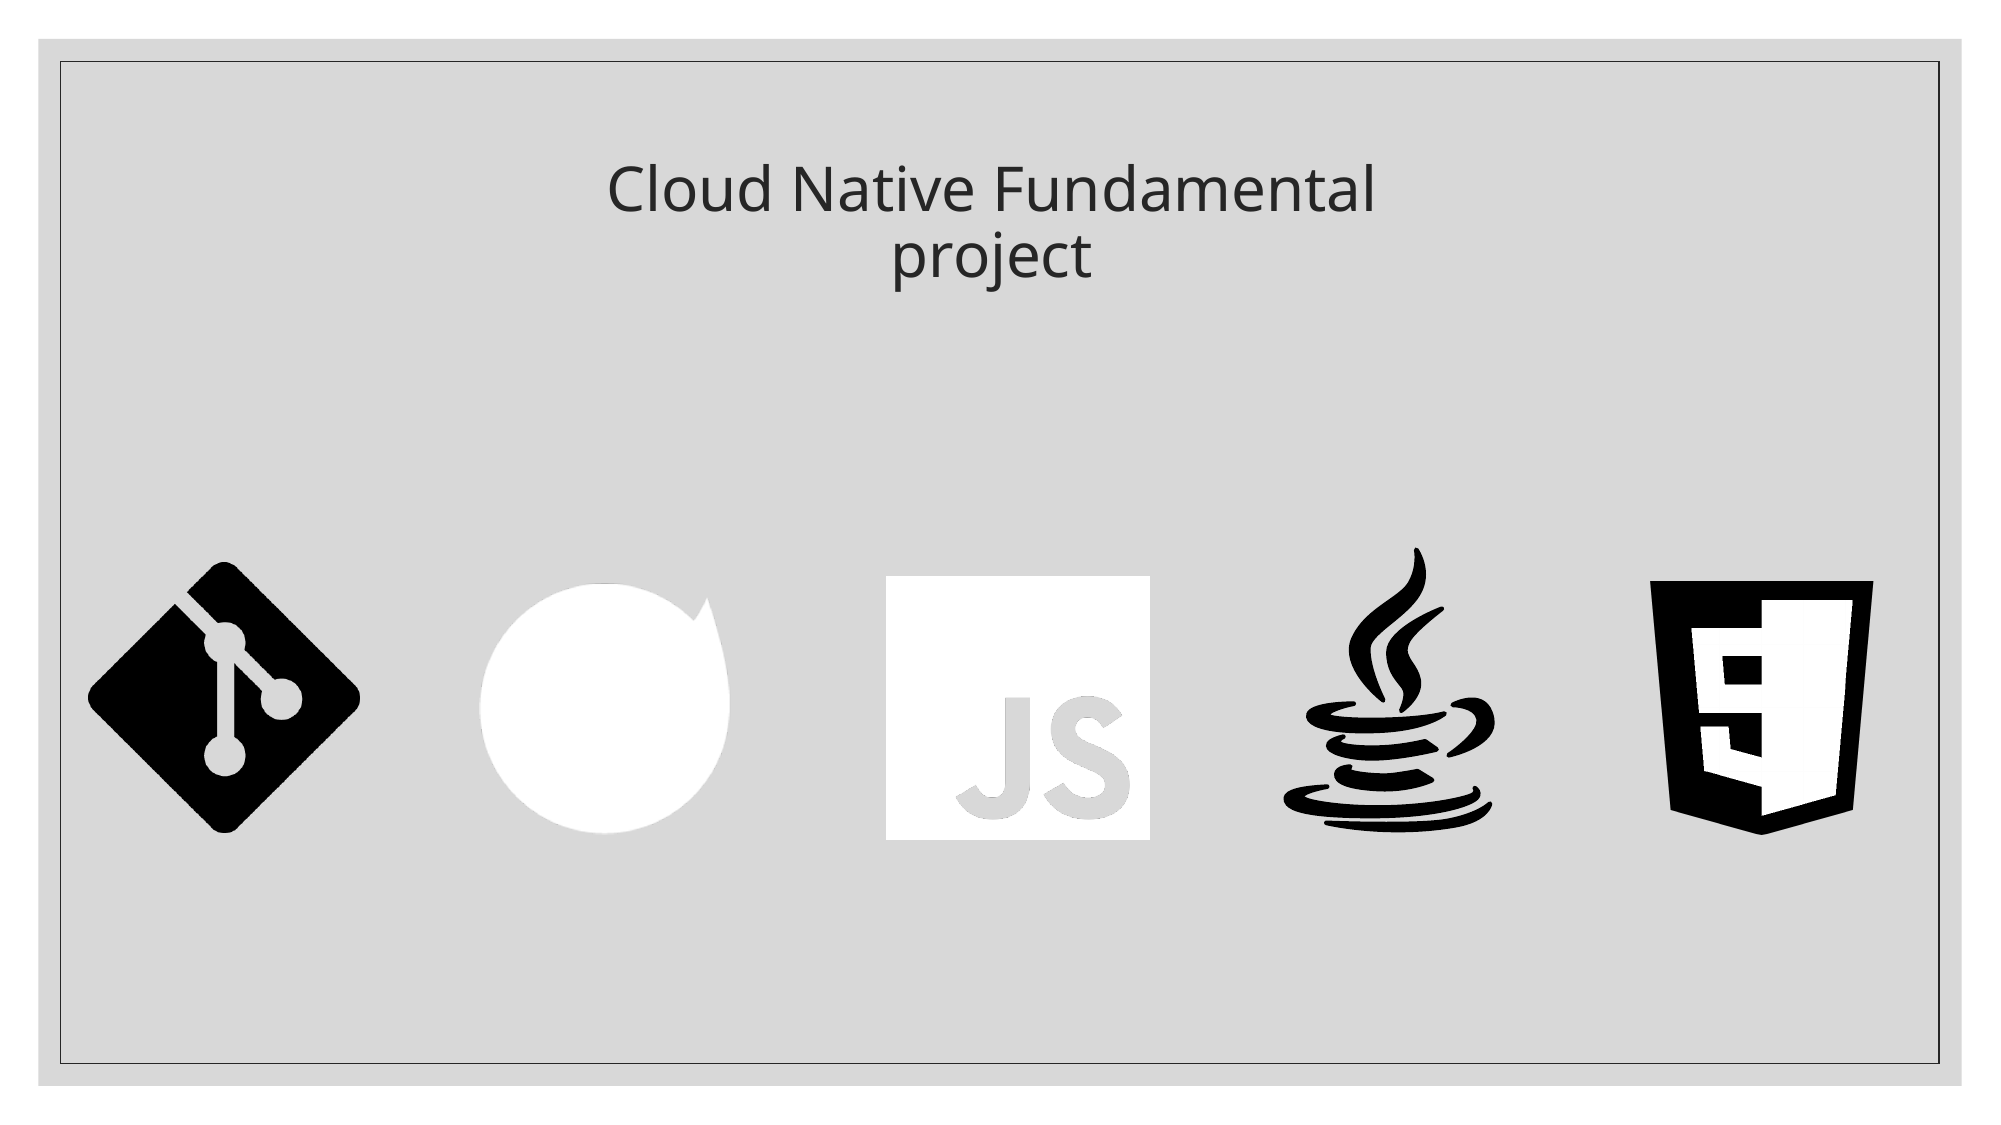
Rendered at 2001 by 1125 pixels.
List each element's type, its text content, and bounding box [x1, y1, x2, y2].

picture [1635, 581, 1888, 835]
title Cloud Native Fundamental project [174, 149, 1825, 375]
picture [88, 445, 1194, 972]
picture [1246, 546, 1533, 833]
